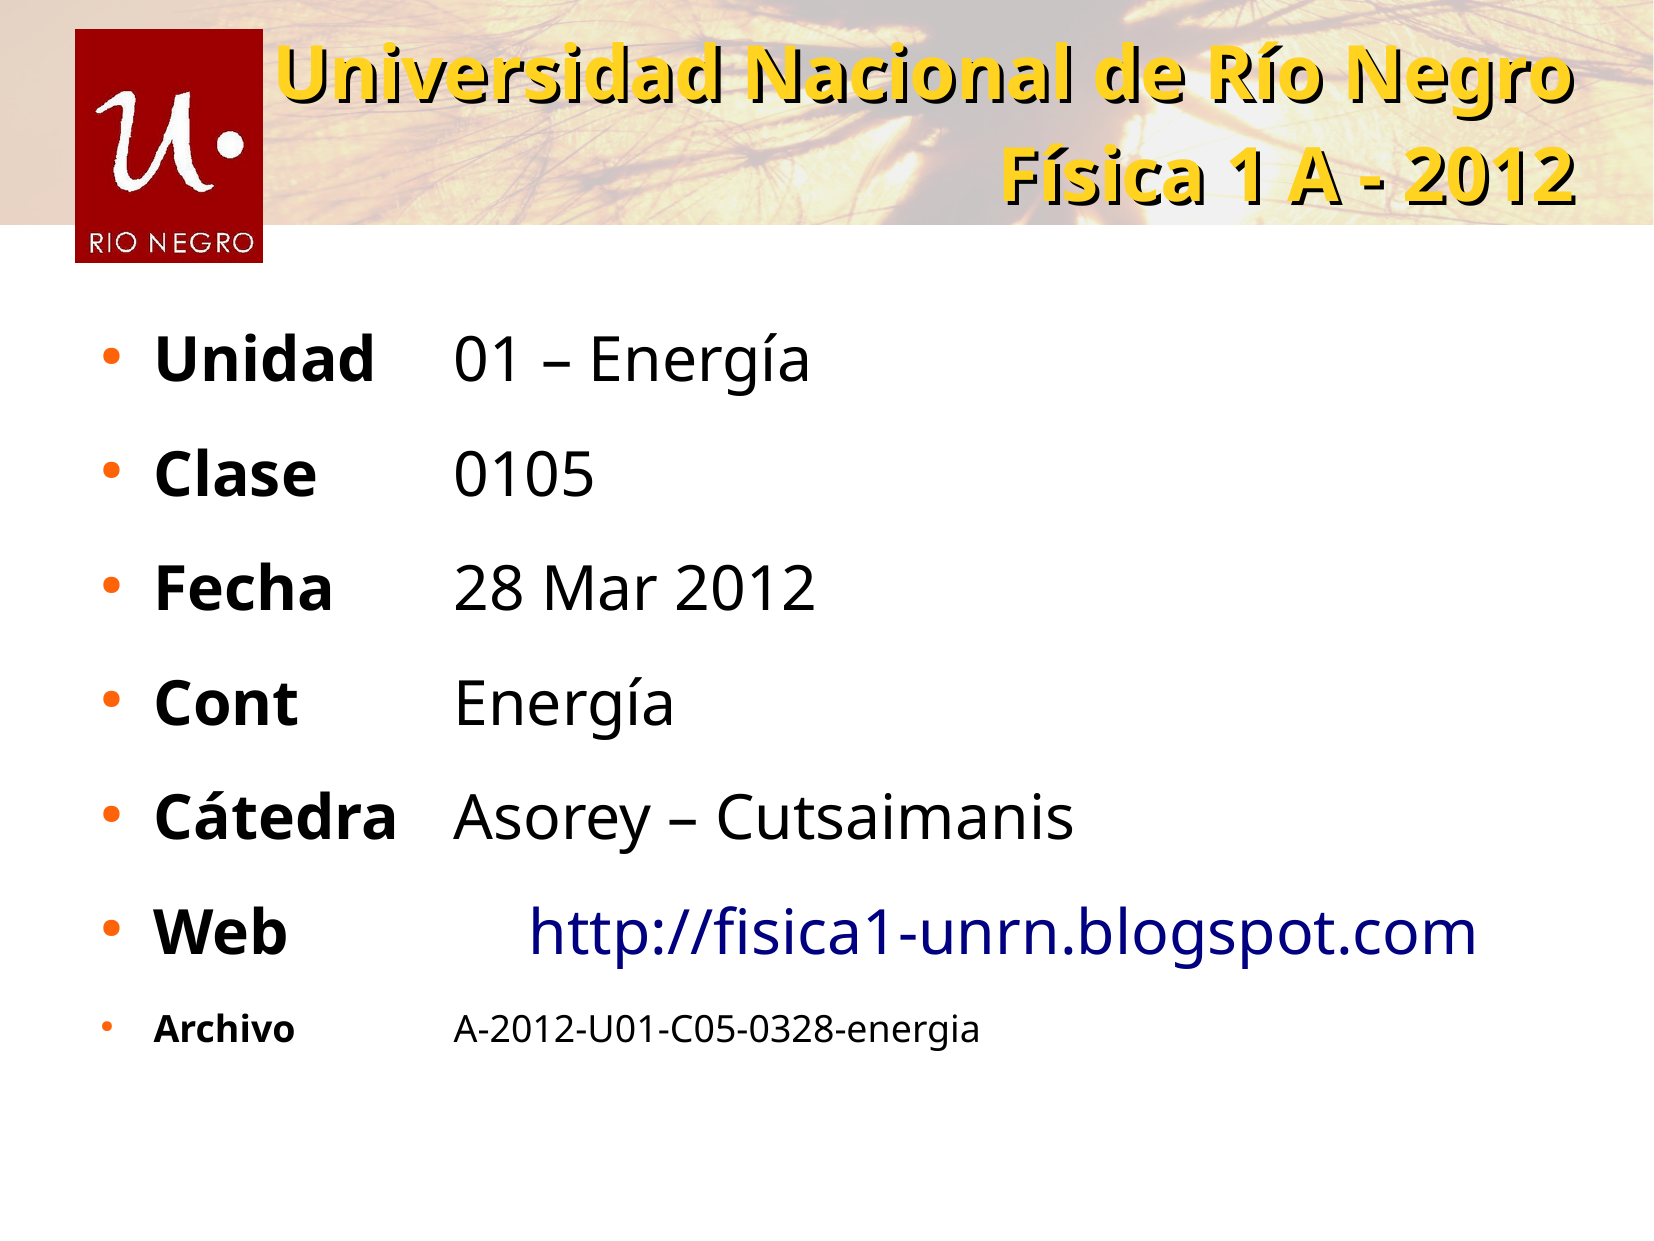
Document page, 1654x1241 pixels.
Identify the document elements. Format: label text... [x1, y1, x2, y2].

title Universidad Nacional de Río Negro Física 1 A - 2012 [86, 2, 1576, 241]
list Unidad 01 – Energía Clase 0105 Fecha 28 Mar 2012 Cont Energía Cátedra Asorey – Cutsaimanis Web http://fisica1-unrn.blogspot.com Archivo A-2012-U01-C05-0328-energia [82, 315, 1571, 1126]
picture [0, 0, 1654, 263]
